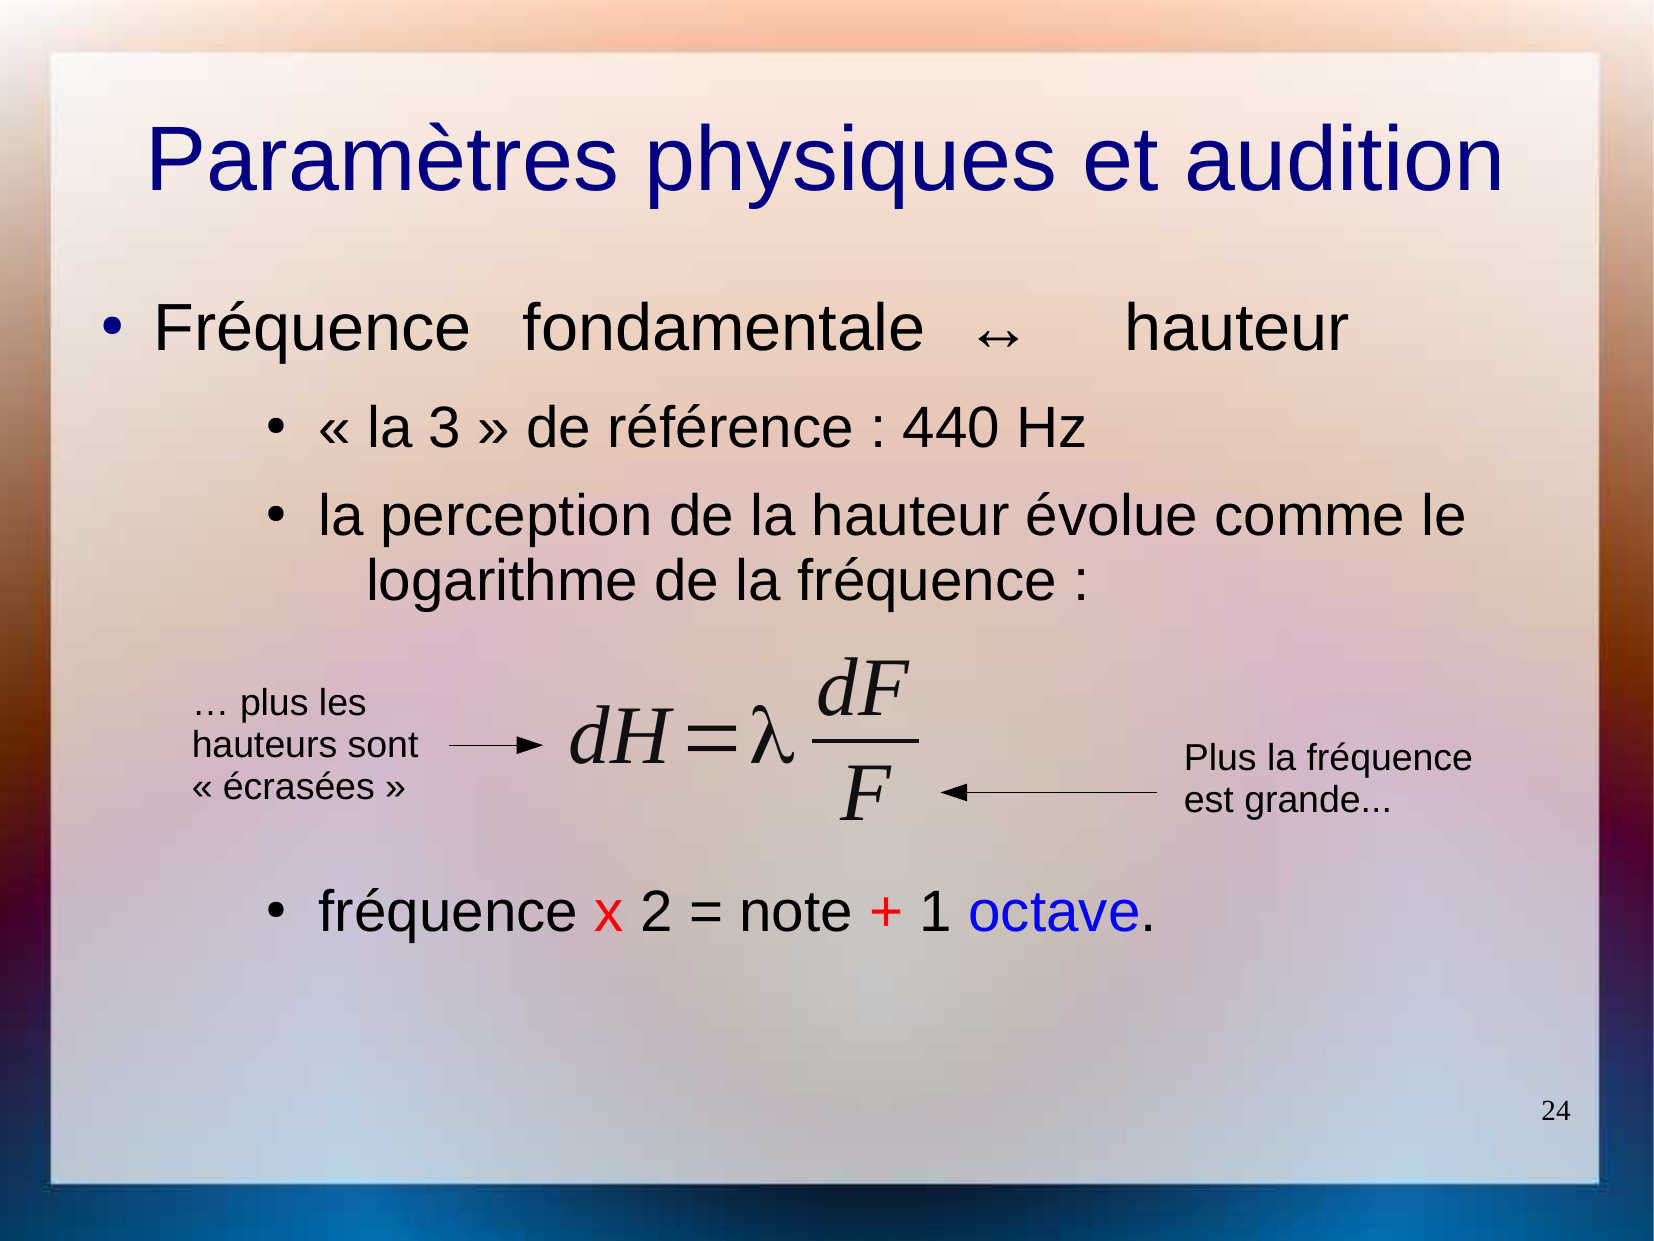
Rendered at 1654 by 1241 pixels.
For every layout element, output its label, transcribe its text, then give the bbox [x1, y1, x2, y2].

text_box Plus la fréquence est grande... [1169, 729, 1489, 828]
title Paramètres physiques et audition [82, 55, 1571, 263]
picture [0, 0, 1654, 1241]
text_box … plus les hauteurs sont « écrasées » [177, 674, 497, 816]
list Fréquence fondamentale ↔ hauteur « la 3 » de référence : 440 Hz la perception de la hauteur évolue comme le logarithme de la fréquence : fréquence x 2 = note + 1 octave. [82, 290, 1571, 1109]
